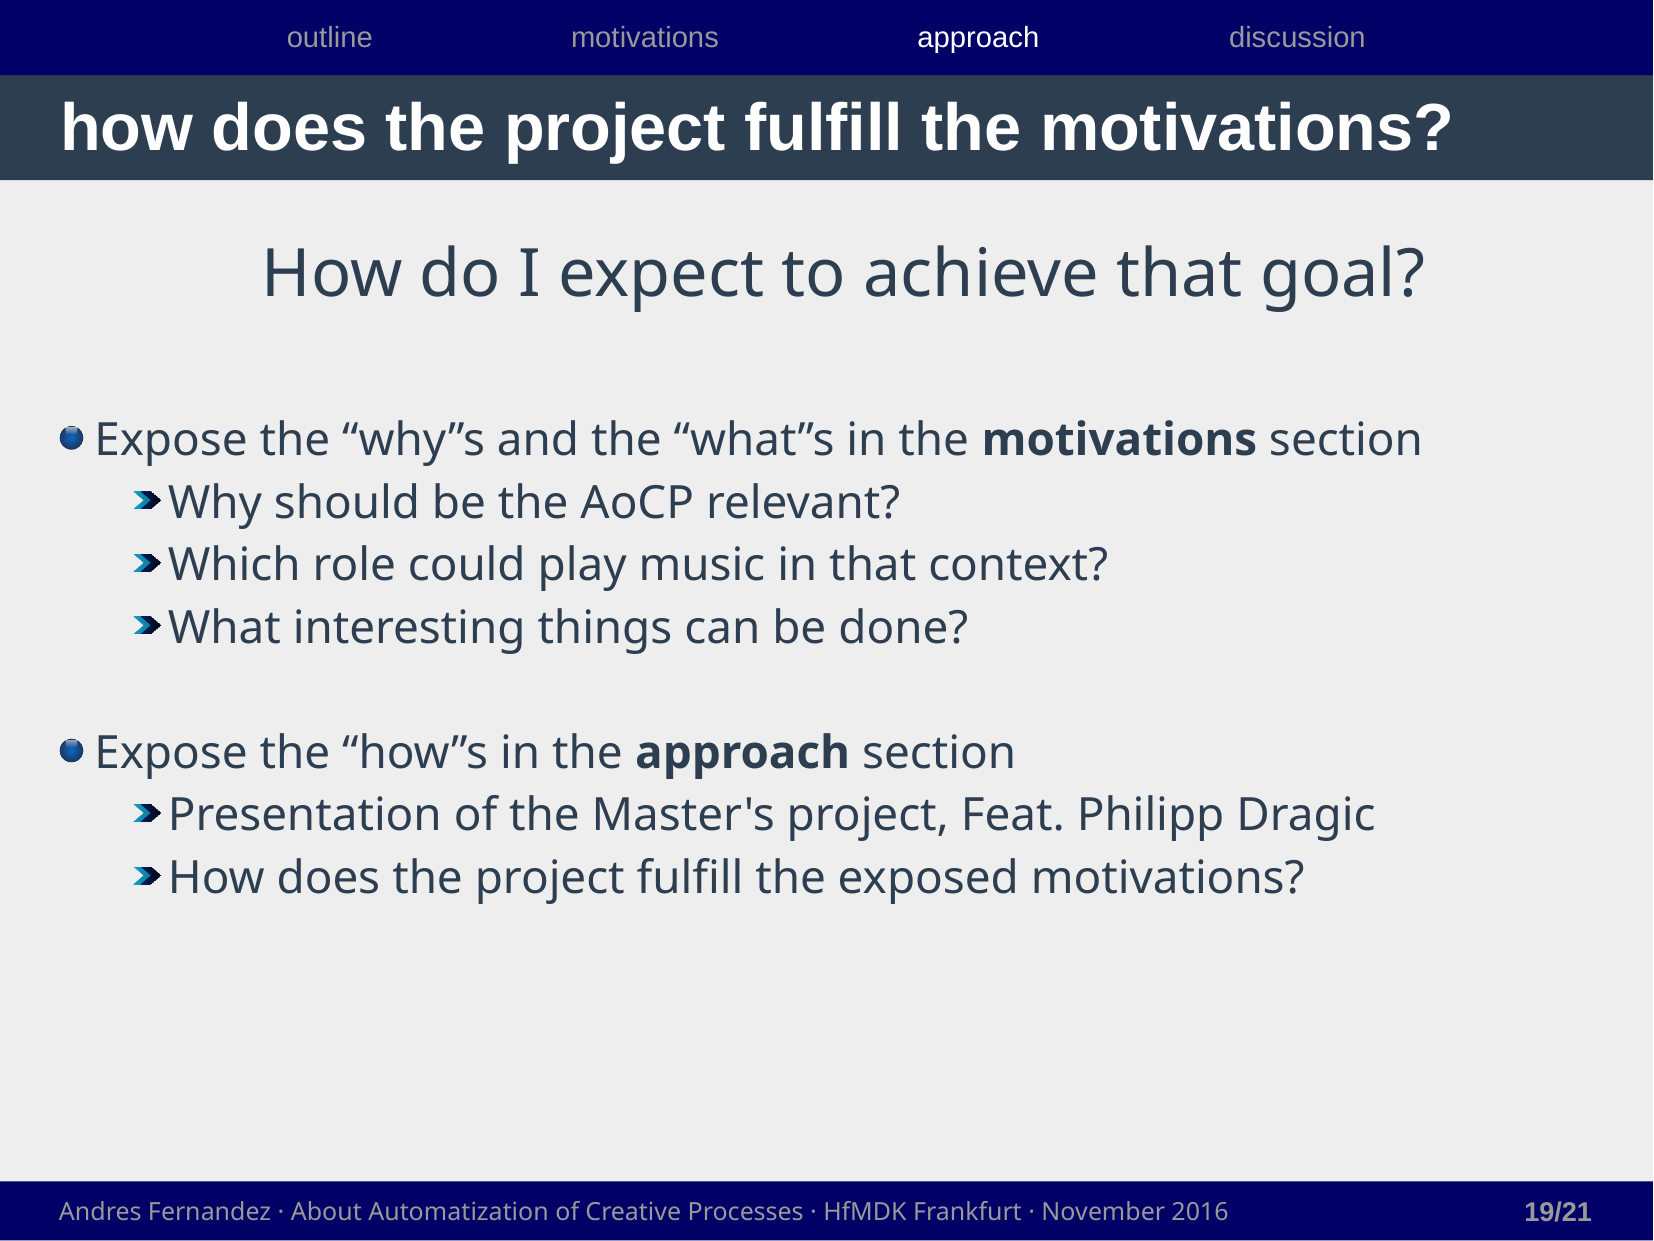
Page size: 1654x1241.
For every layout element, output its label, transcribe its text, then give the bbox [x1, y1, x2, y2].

text_box outline motivations approach discussion [0, 0, 1653, 76]
title how does the project fulfill the motivations? [59, 76, 1594, 181]
text_box [385, 551, 451, 622]
subtitle How do I expect to achieve that goal? Expose the “why”s and the “what”s in the motivations section Why should be the AoCP relevant? Which role could play music in that context? What interesting things can be done? Expose the “how”s in the approach section Presentation of the Master's project, Feat. Philipp Dragic How does the project fulfill the exposed motivations? [58, 225, 1594, 1141]
